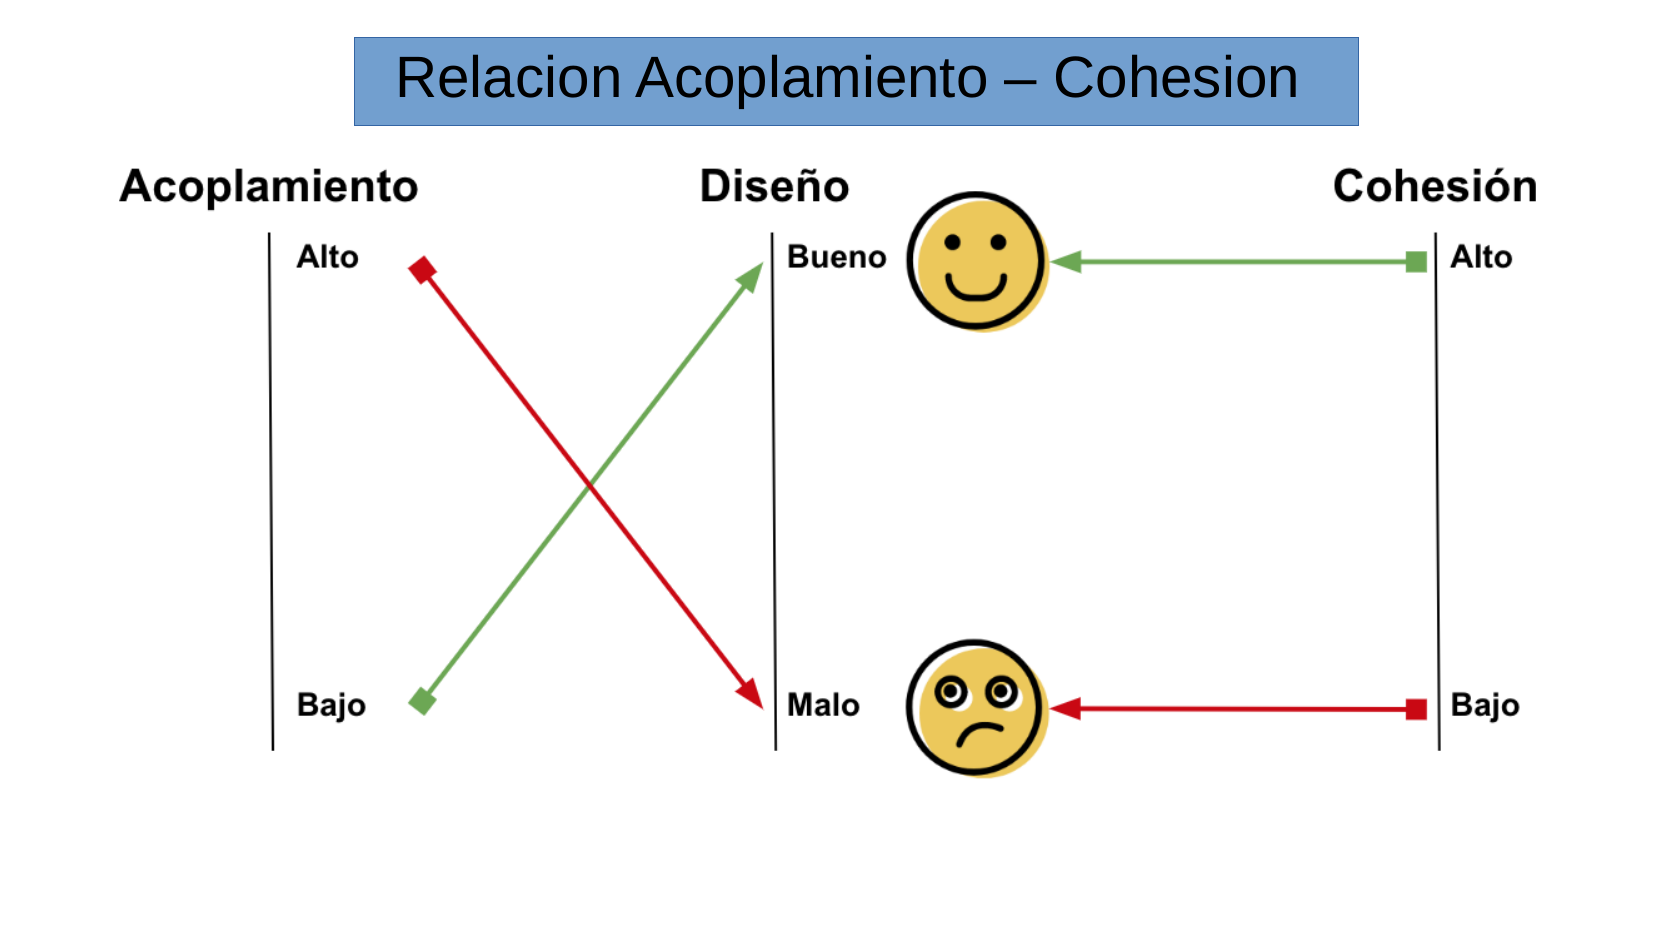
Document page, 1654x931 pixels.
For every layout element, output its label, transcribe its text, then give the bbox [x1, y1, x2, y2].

picture [98, 125, 1571, 801]
text_box Relacion Acoplamiento – Cohesion [354, 37, 1359, 126]
